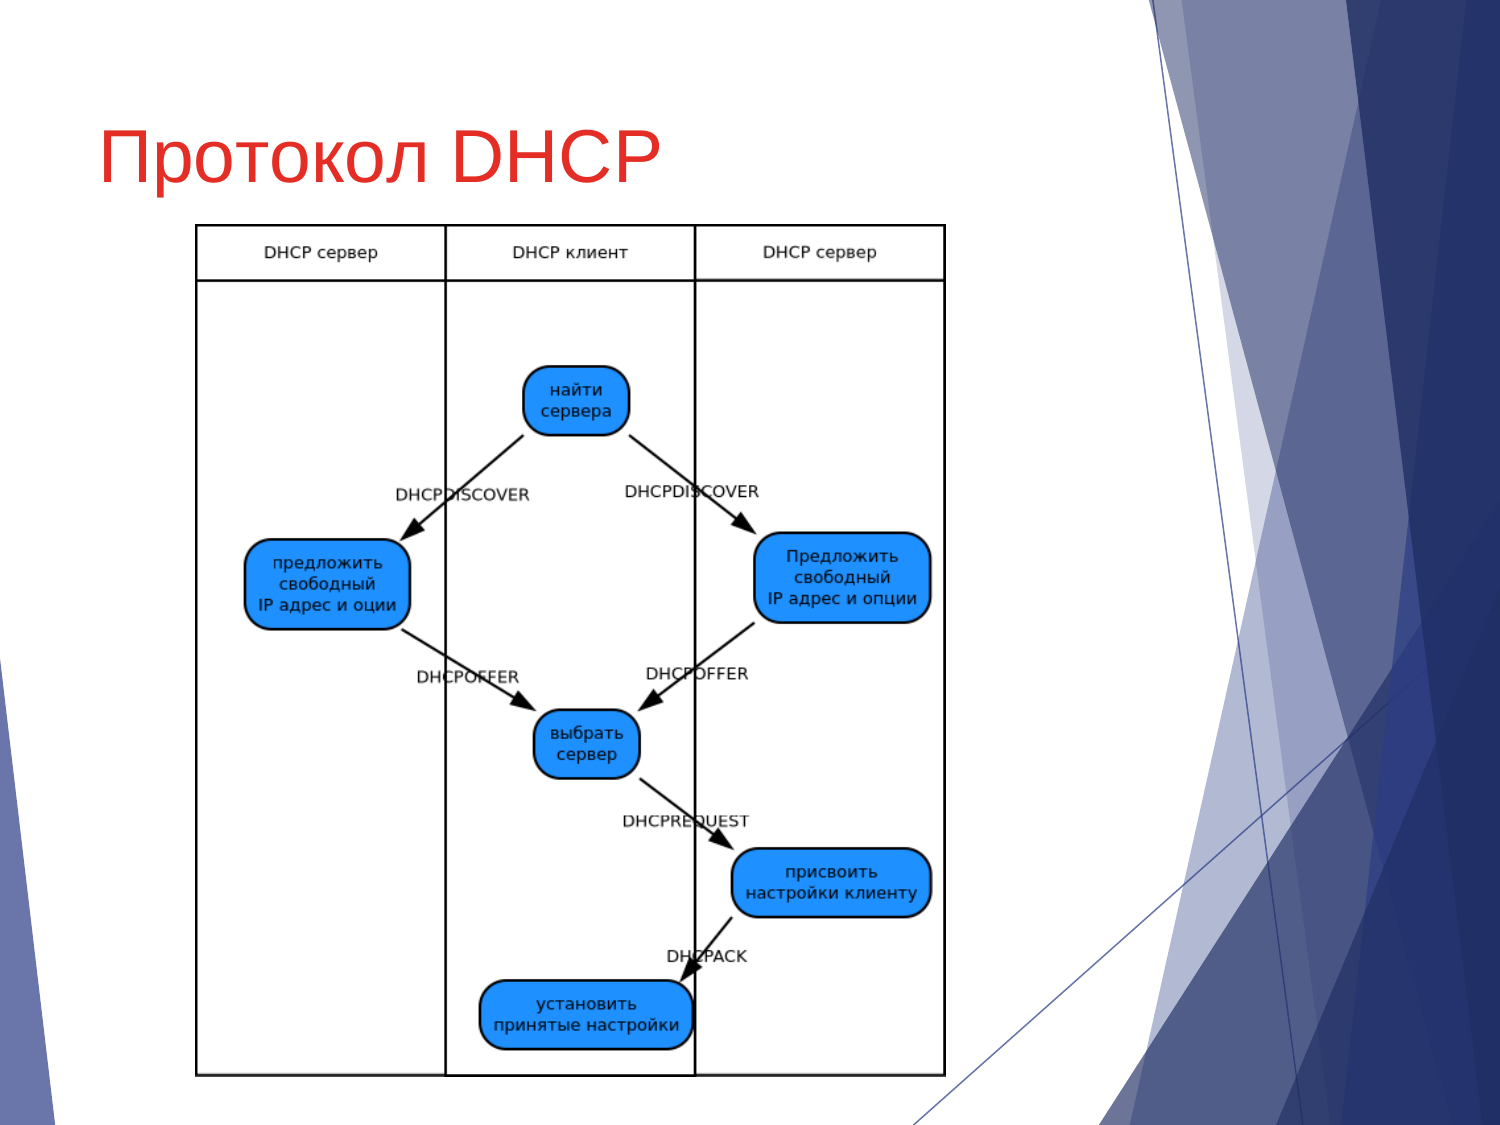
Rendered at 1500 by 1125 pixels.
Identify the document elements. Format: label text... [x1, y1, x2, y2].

picture [195, 317, 946, 1077]
title Протокол DHCP [83, 99, 1141, 317]
